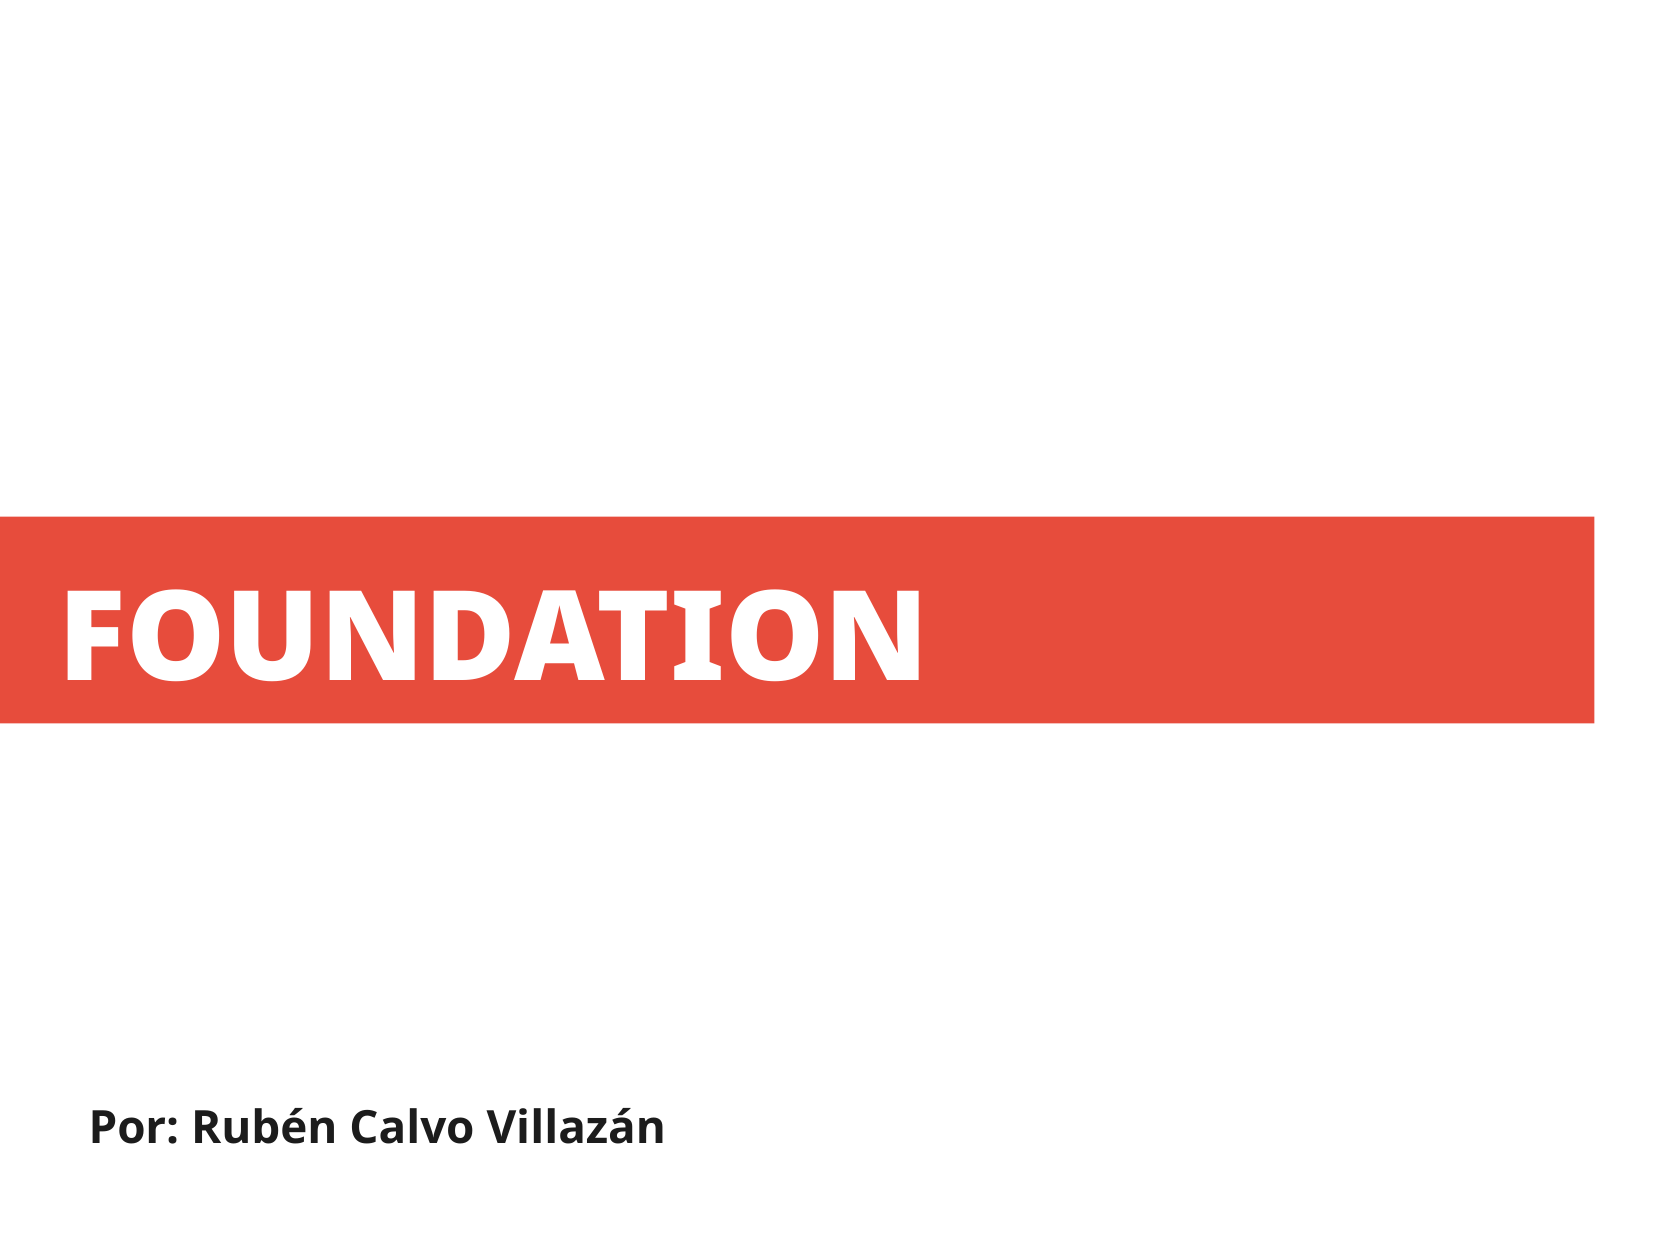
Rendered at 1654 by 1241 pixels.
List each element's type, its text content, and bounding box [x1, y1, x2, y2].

subtitle Por: Rubén Calvo Villazán [88, 1095, 1595, 1182]
title FOUNDATION [59, 546, 1595, 694]
